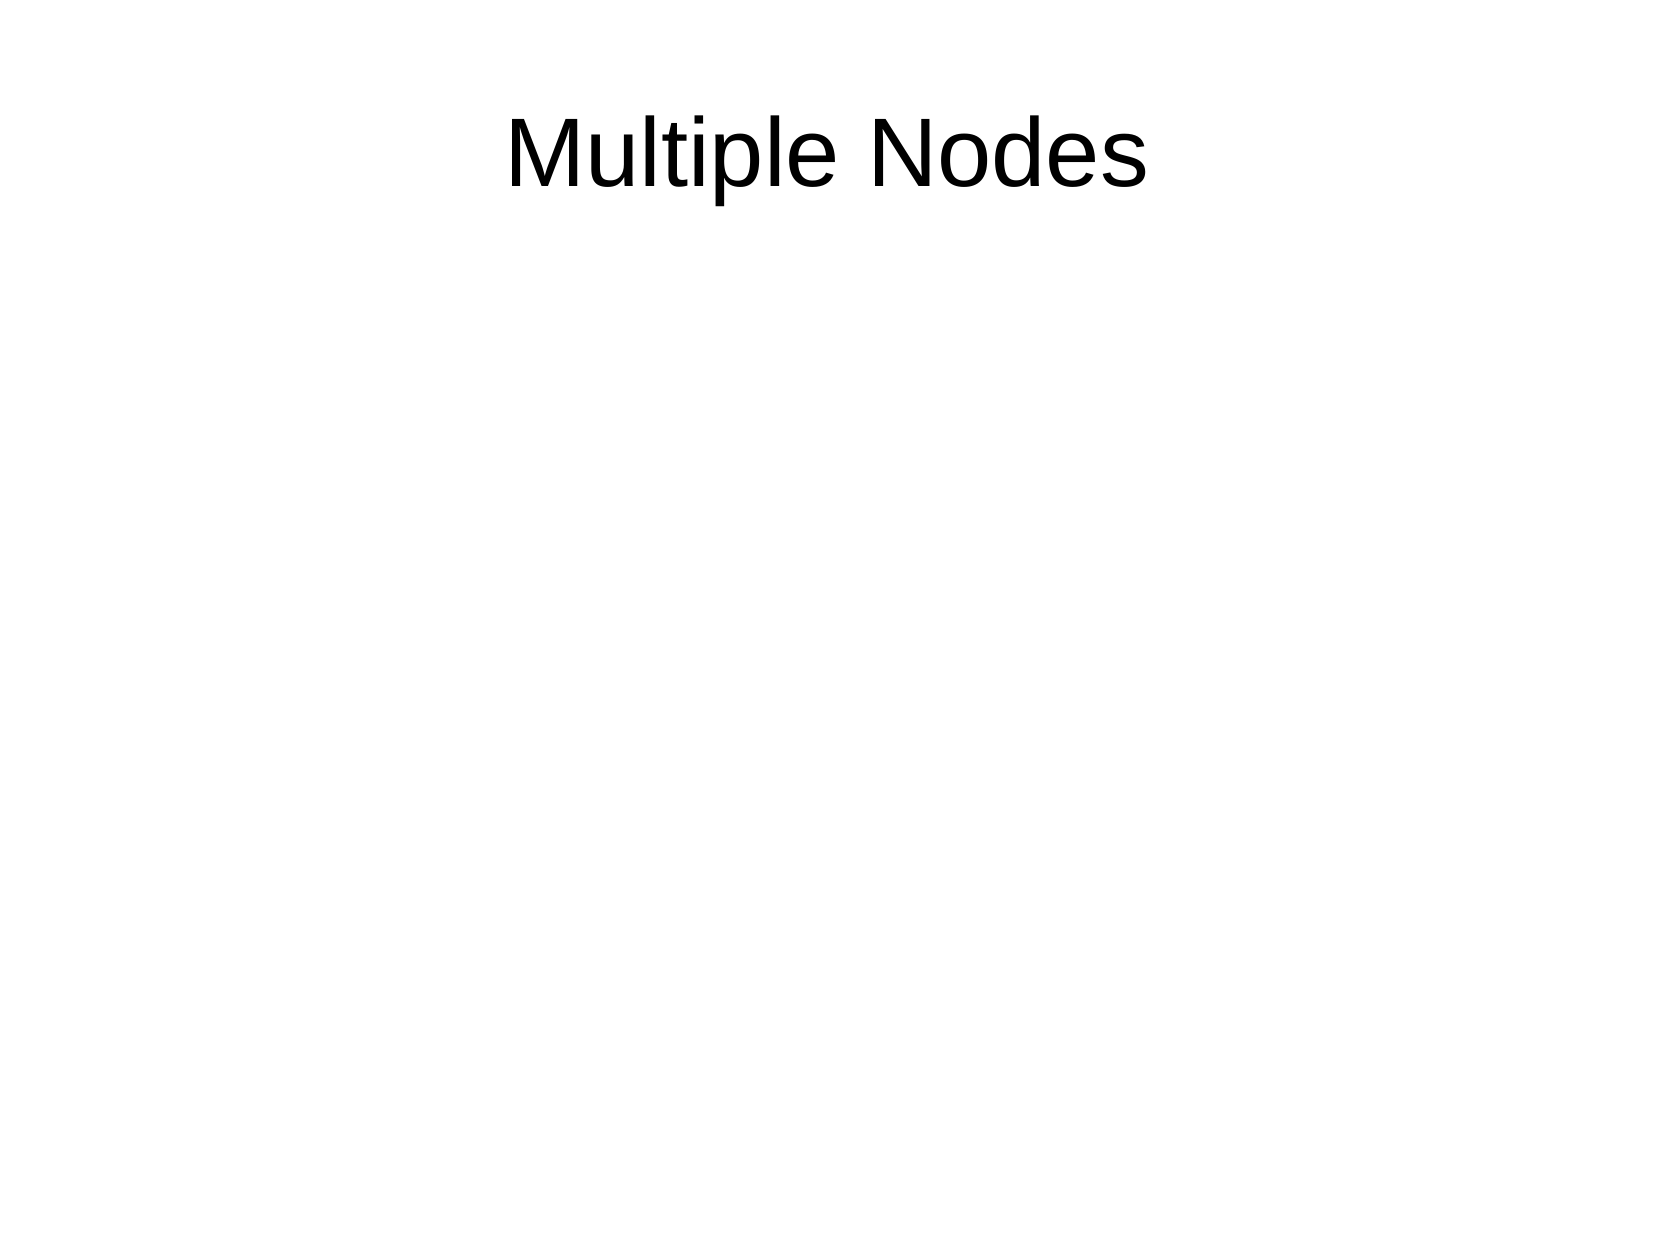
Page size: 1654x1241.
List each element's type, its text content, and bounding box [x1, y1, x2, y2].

title Multiple Nodes [82, 49, 1571, 257]
